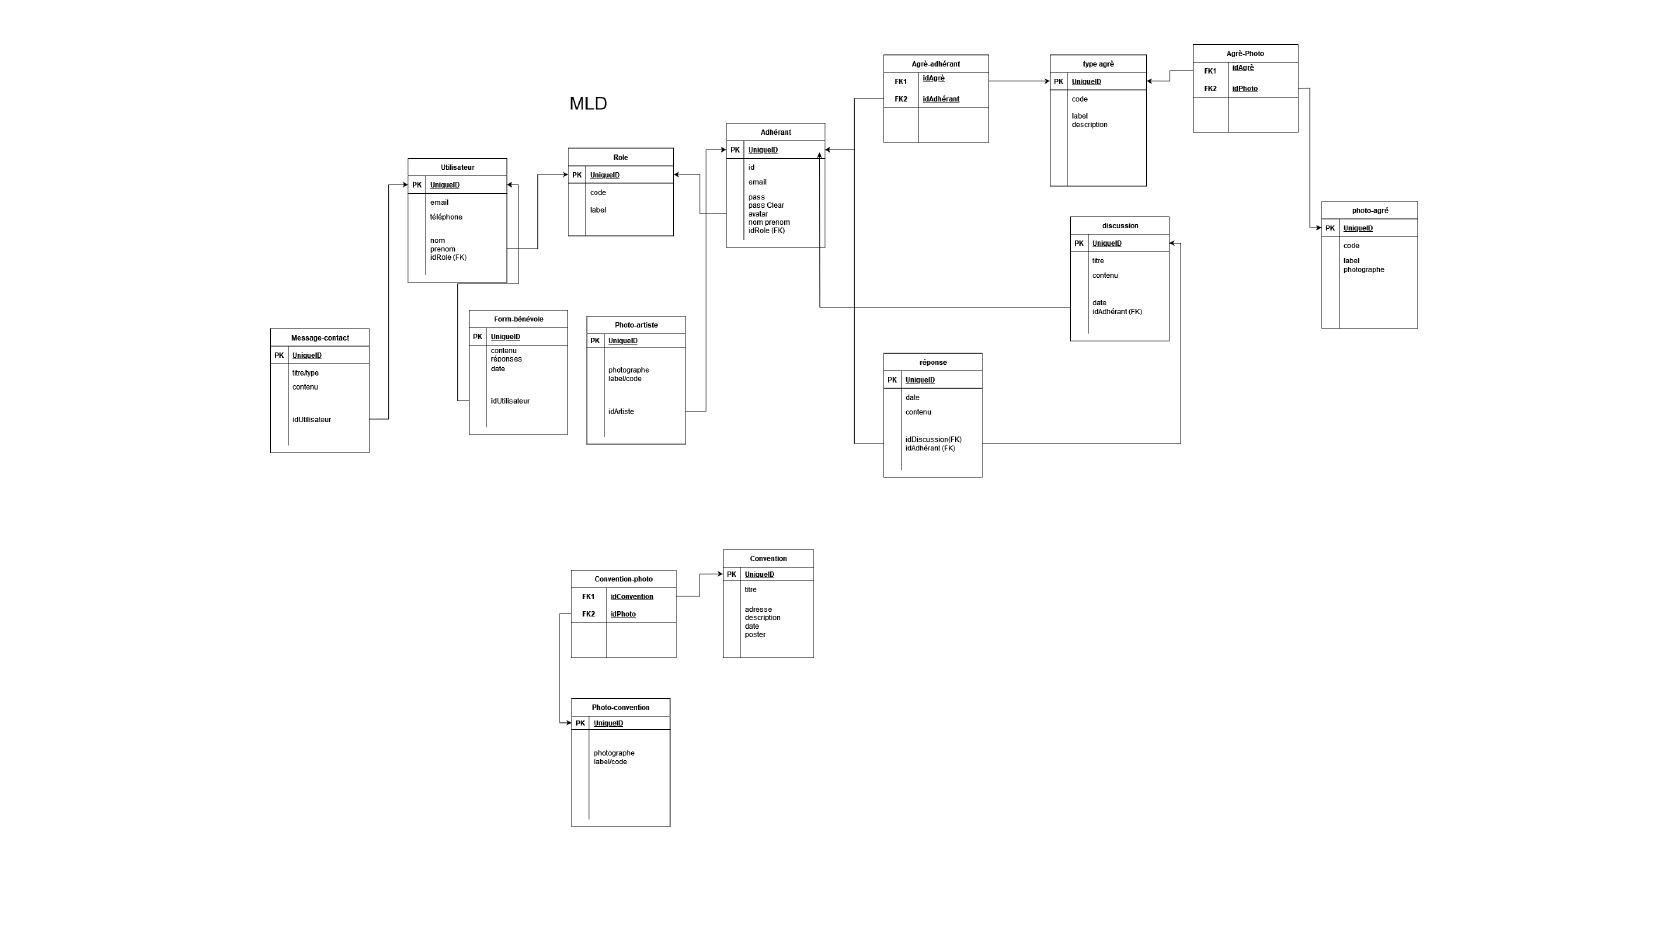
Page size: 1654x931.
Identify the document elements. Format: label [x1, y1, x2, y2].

picture [270, 44, 1418, 827]
